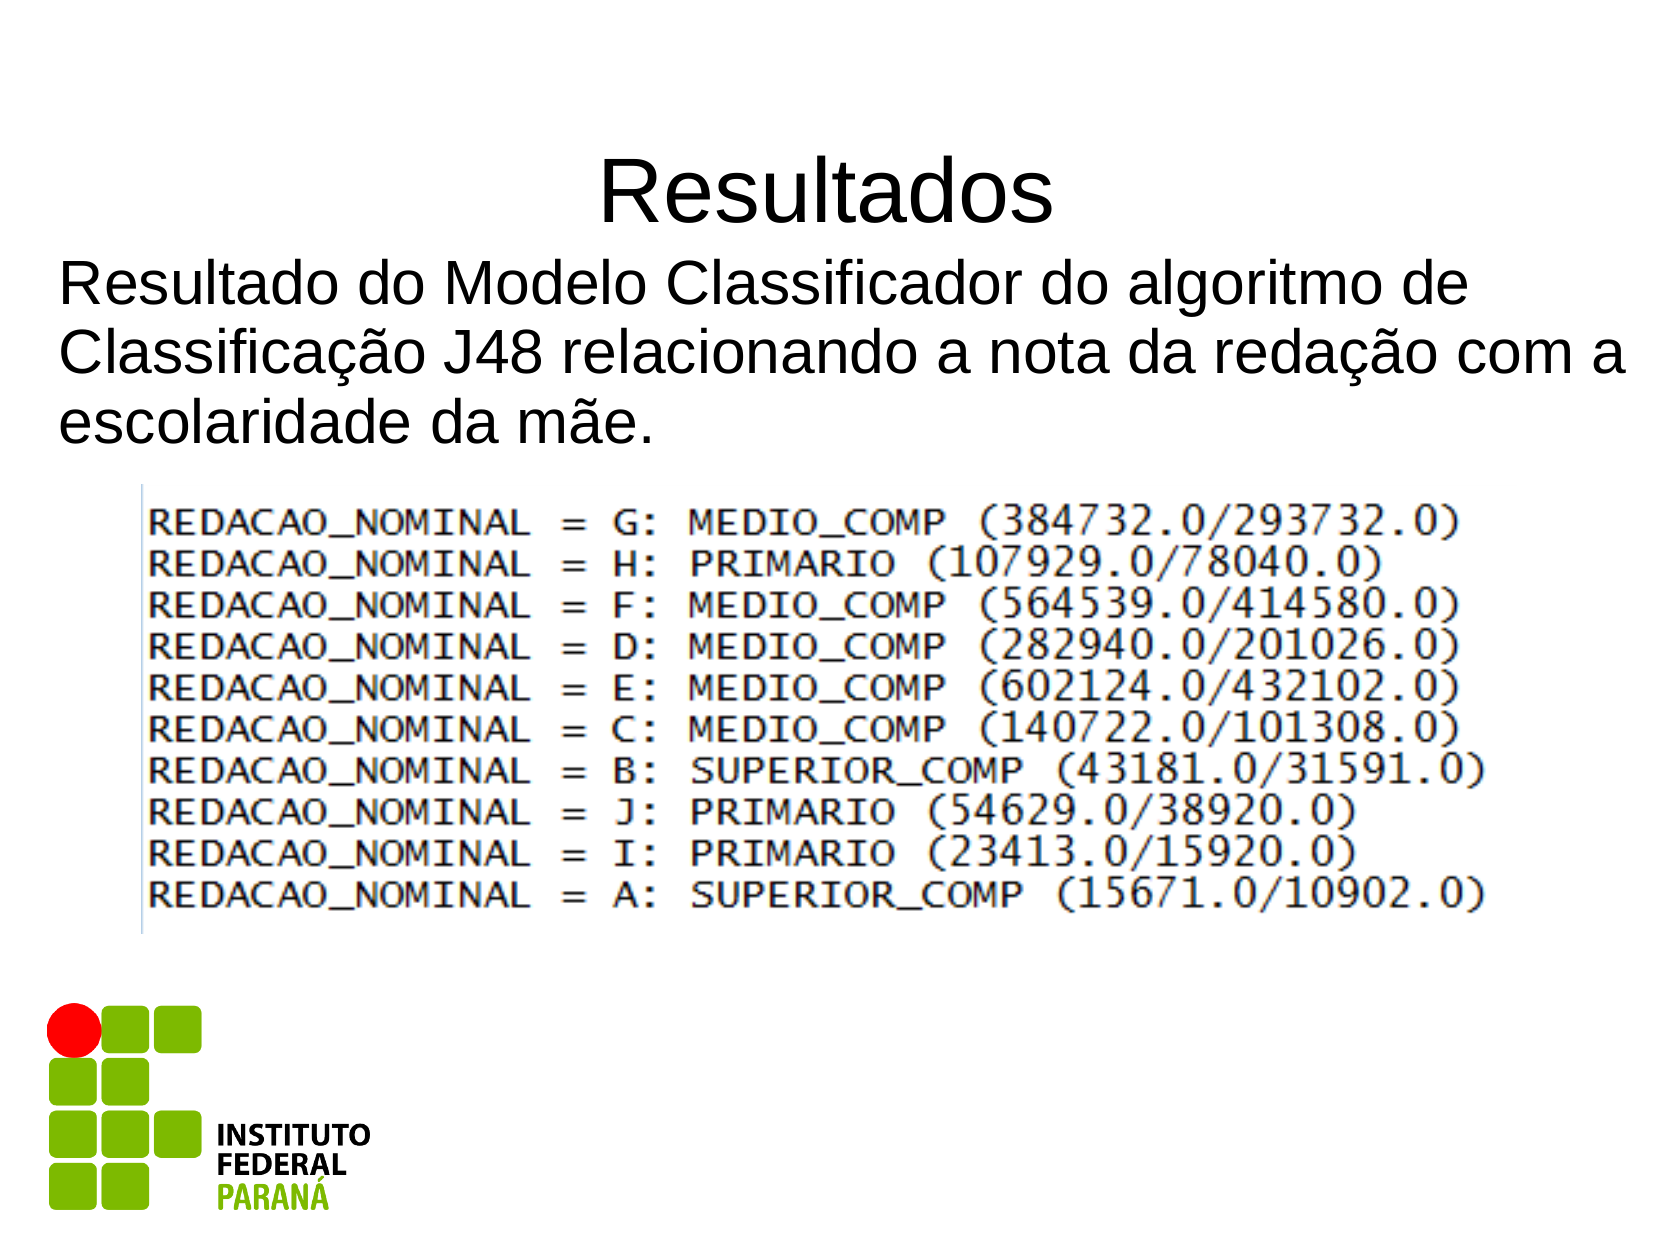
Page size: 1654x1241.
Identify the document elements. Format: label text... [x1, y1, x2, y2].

title Resultados [82, 87, 1571, 295]
picture [47, 1003, 370, 1211]
subtitle Resultado do Modelo Classificador do algoritmo de Classificação J48 relacionando a nota da redação com a escolaridade da mãe. [59, 247, 1642, 550]
picture [141, 484, 1517, 934]
